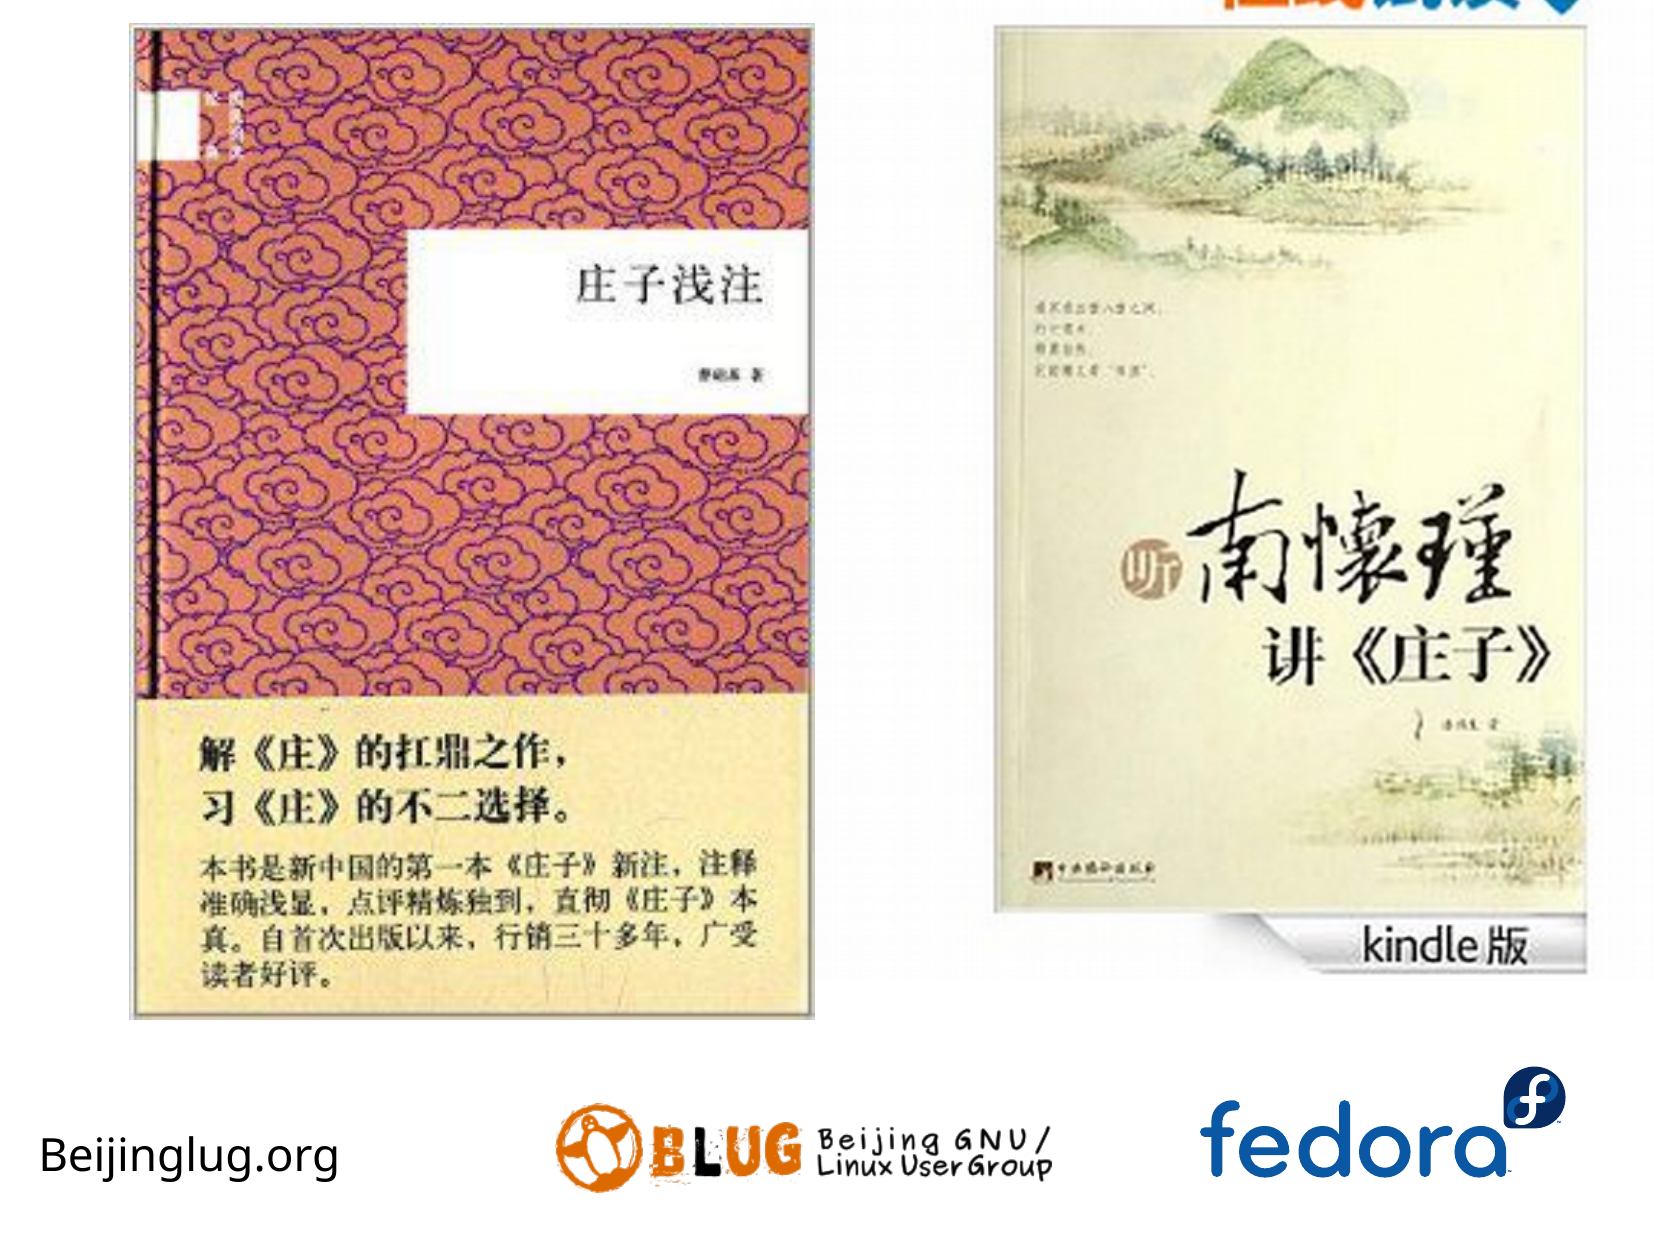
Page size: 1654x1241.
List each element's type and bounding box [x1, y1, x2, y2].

picture [555, 1103, 1052, 1193]
picture [129, 0, 1654, 1020]
